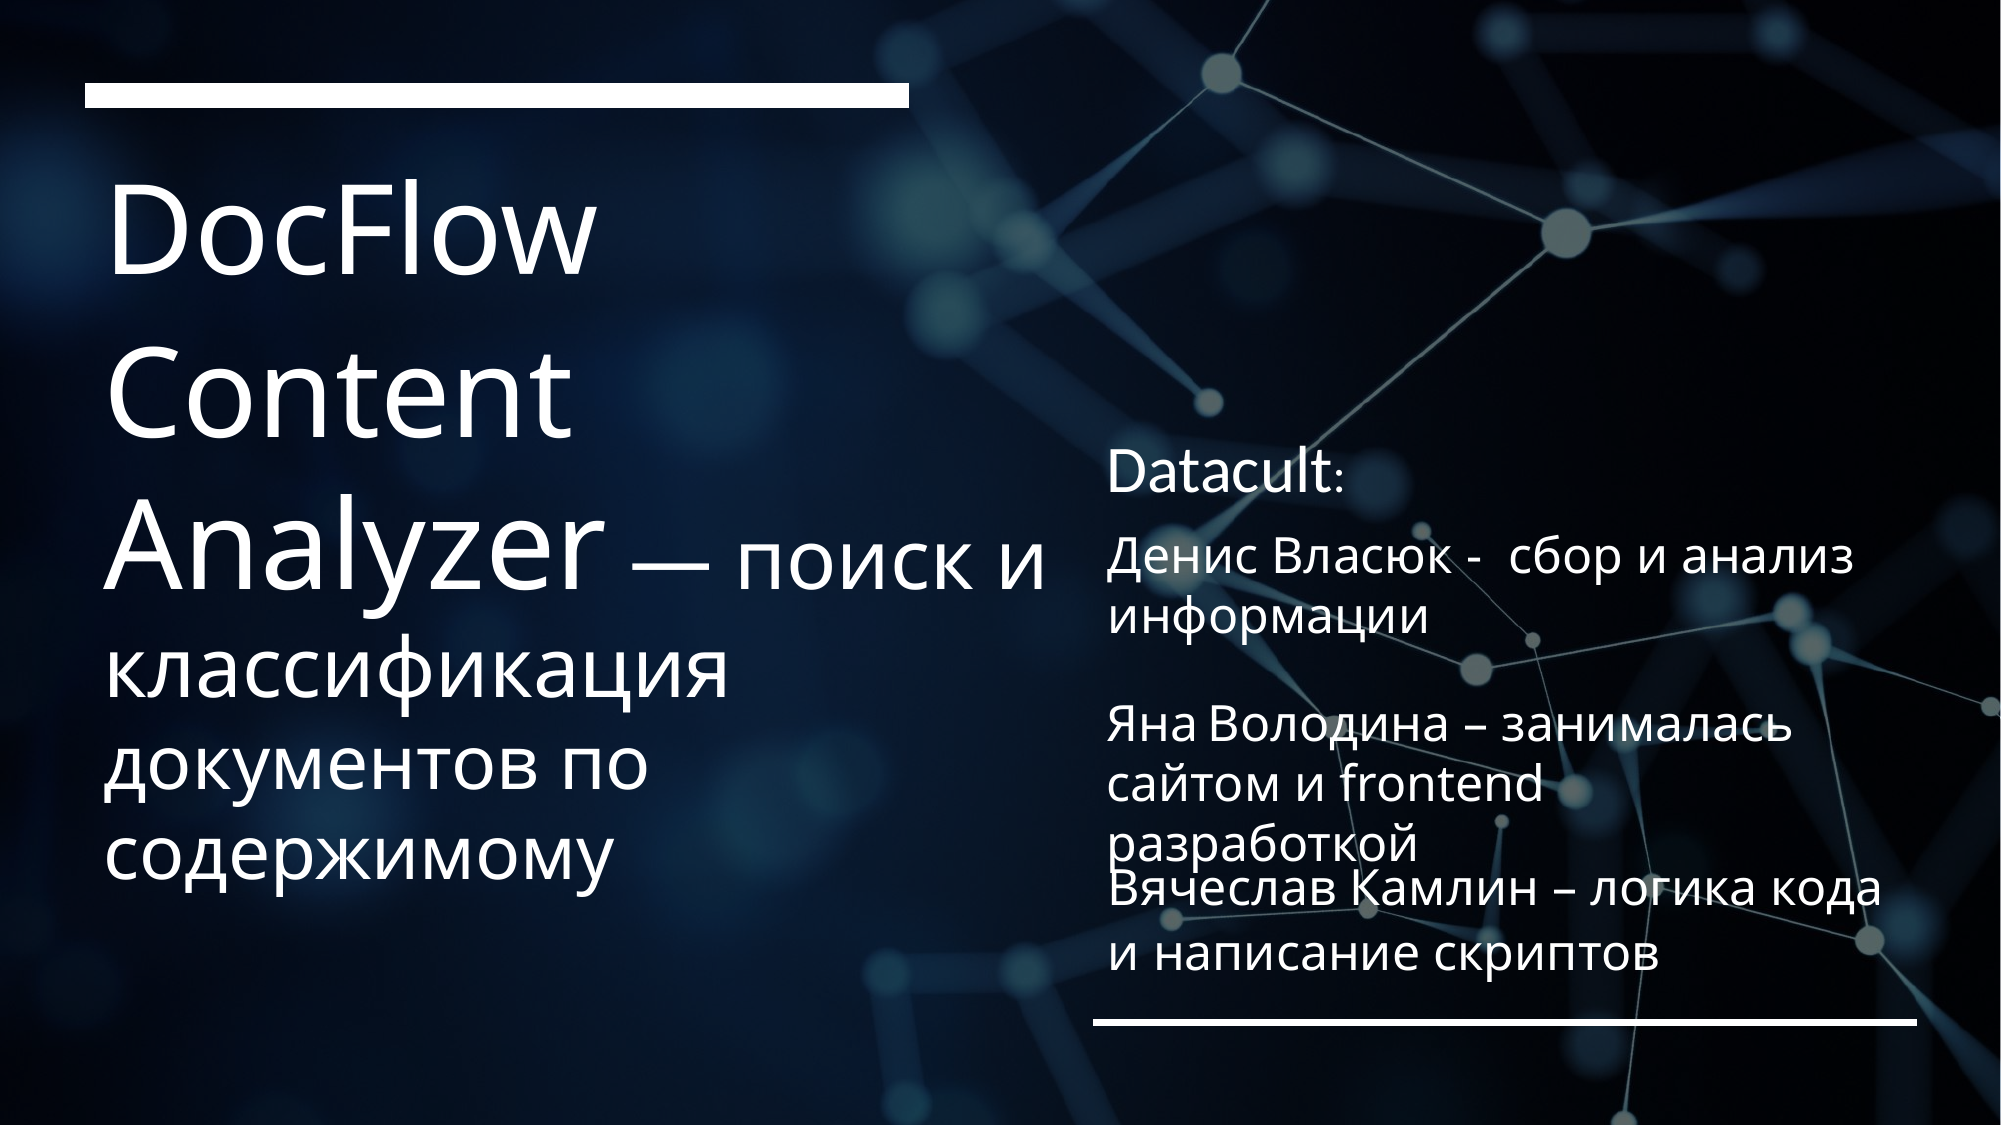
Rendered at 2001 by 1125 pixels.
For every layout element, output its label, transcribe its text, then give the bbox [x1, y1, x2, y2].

text_box Денис Власюк - сбор и анализ информации [1092, 516, 1969, 653]
text_box Яна Володина – занималась сайтом и frontend разработкой [1091, 684, 1855, 821]
subtitle Вячеслав Камлин – логика кода и написание скриптов [1092, 814, 1920, 989]
picture [0, 0, 2000, 1125]
title DocFlow Content Analyzer — поиск и классификация документов по содержимому [88, 142, 1093, 661]
text_box [85, 83, 909, 108]
text_box Datacult: [1091, 417, 1440, 514]
text_box [1093, 1019, 1917, 1026]
